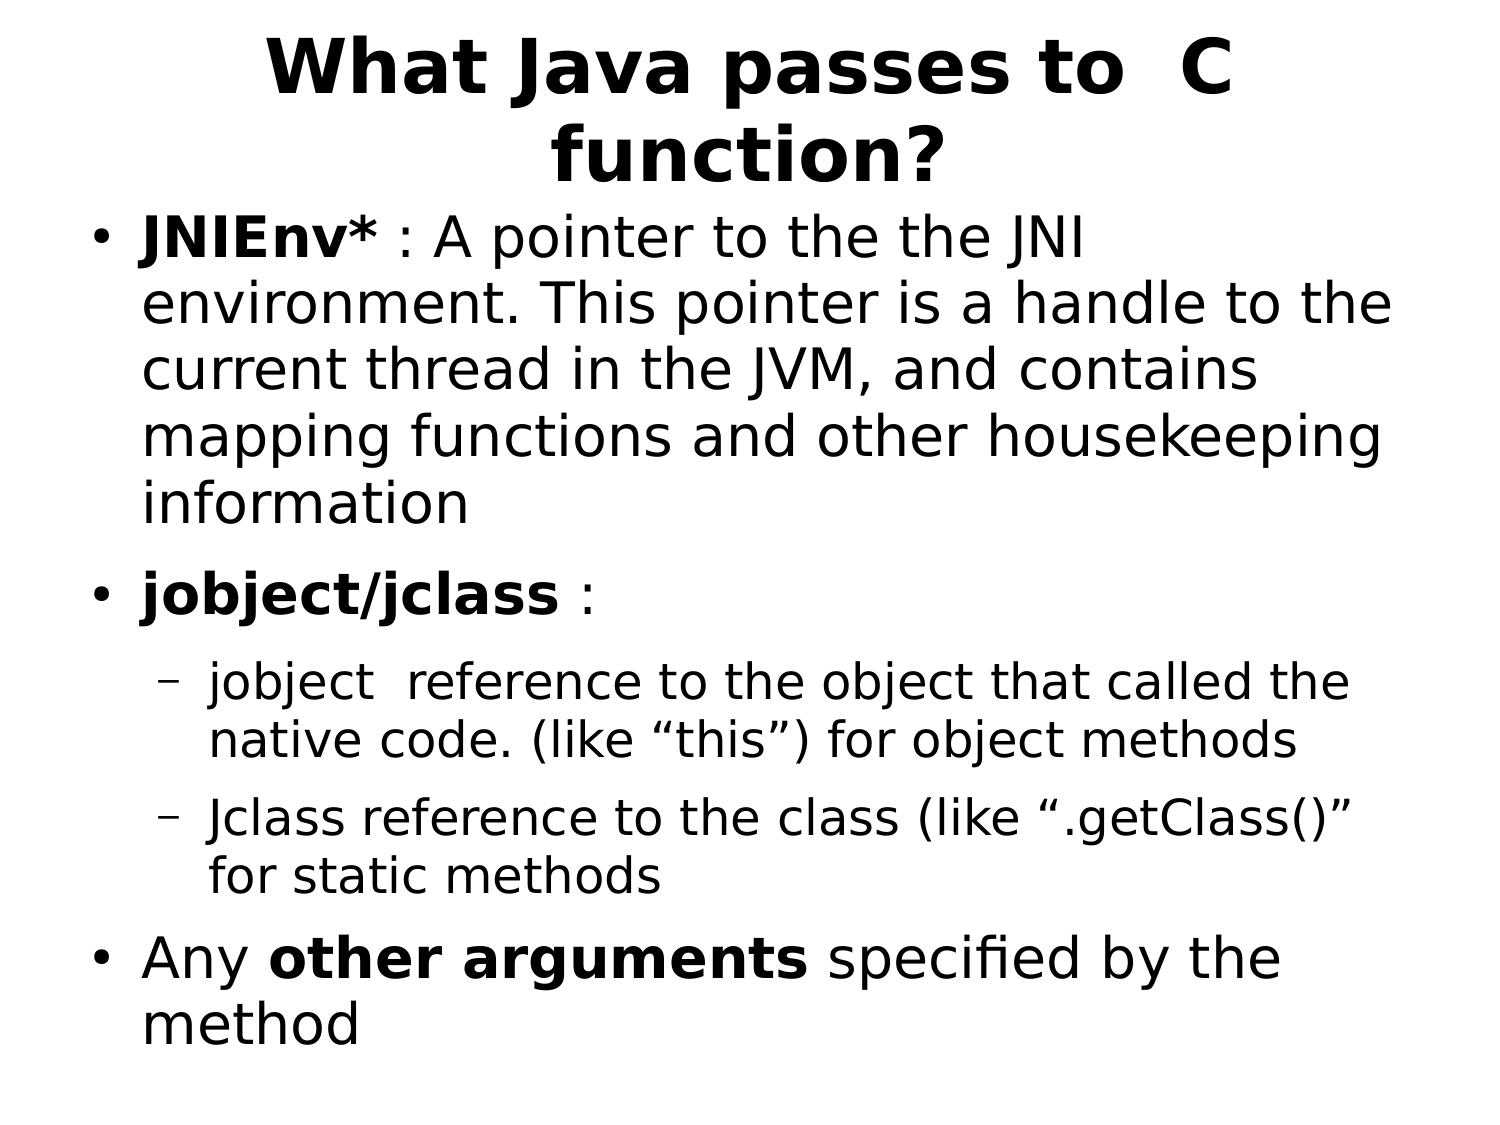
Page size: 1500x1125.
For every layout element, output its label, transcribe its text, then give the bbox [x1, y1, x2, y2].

title What Java passes to C function? [75, 22, 1425, 199]
list JNIEnv* : A pointer to the the JNI environment. This pointer is a handle to the current thread in the JVM, and contains mapping functions and other housekeeping information jobject/jclass : jobject reference to the object that called the native code. (like “this”) for object methods Jclass reference to the class (like “.getClass()” for static methods Any other arguments specified by the method [75, 204, 1395, 1075]
